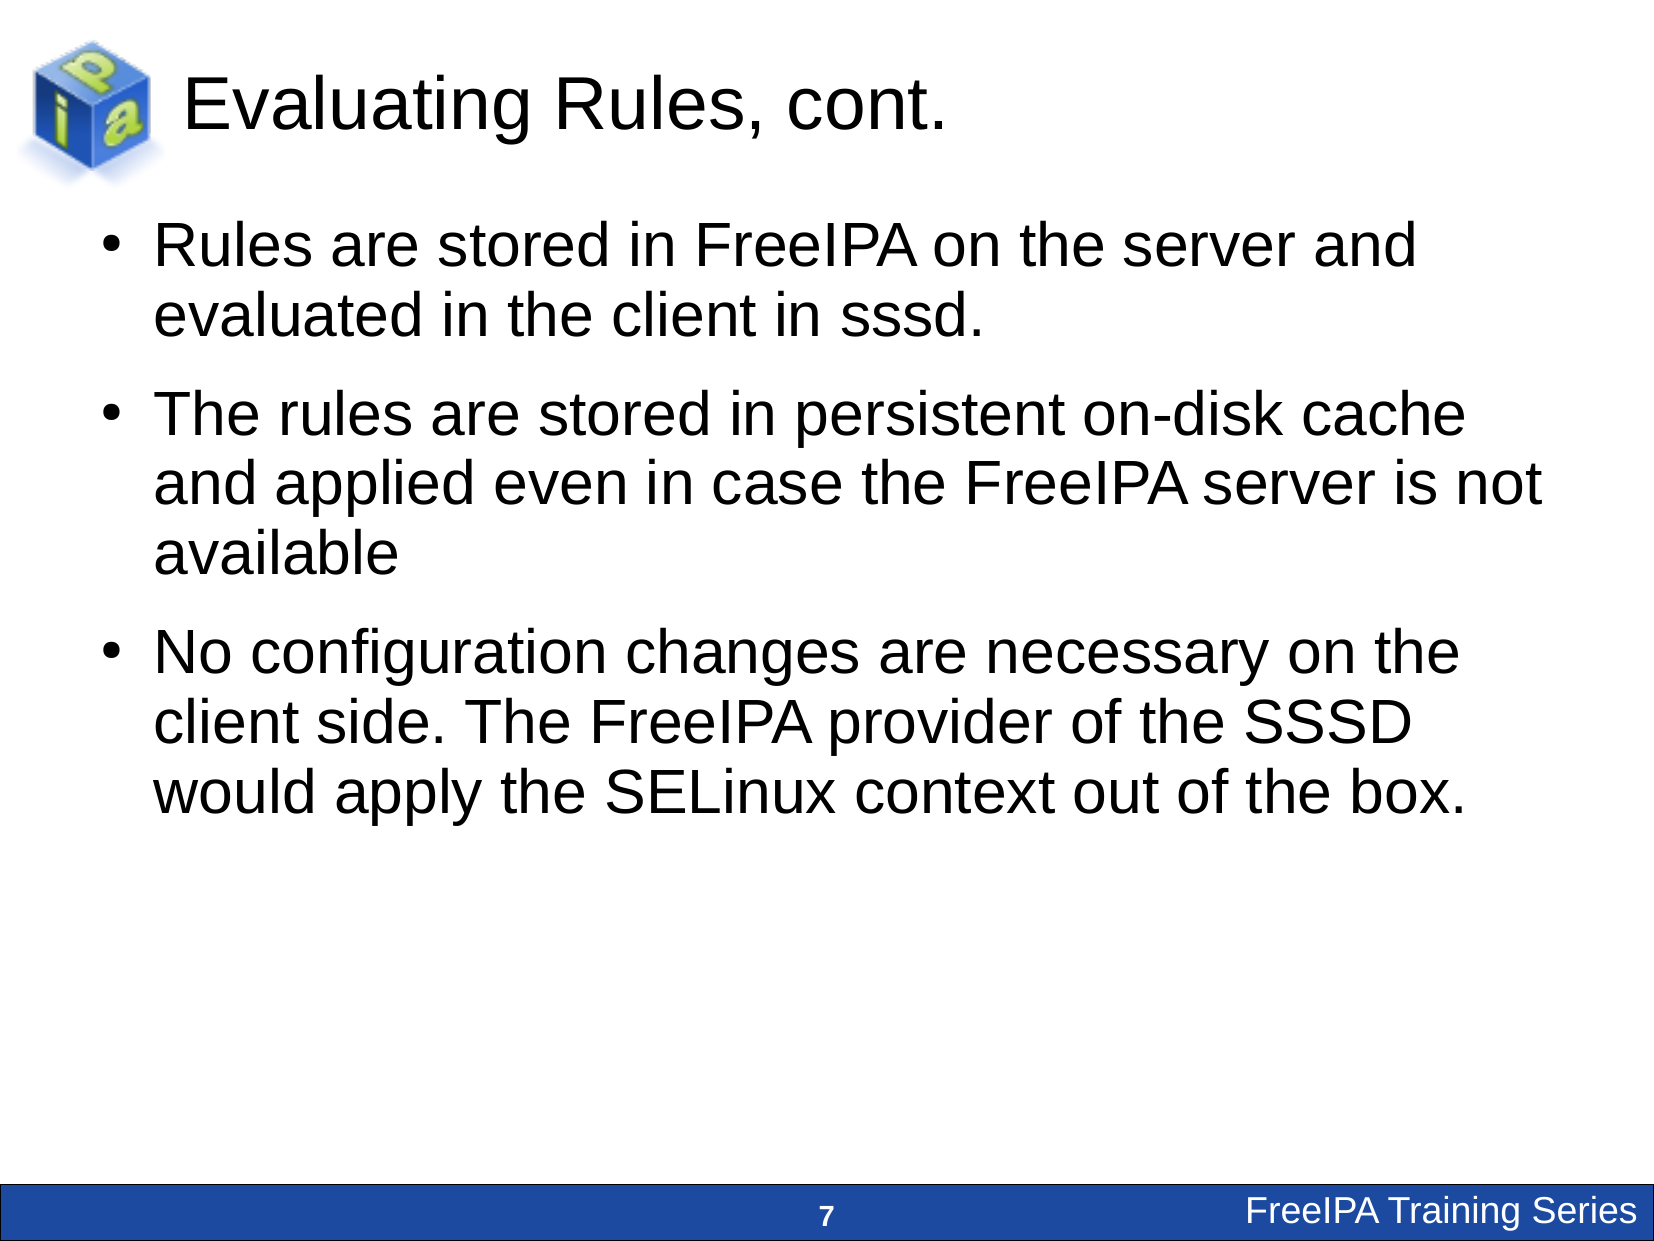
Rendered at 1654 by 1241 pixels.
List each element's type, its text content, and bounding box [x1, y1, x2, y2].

picture [17, 34, 165, 193]
list Rules are stored in FreeIPA on the server and evaluated in the client in sssd. The rules are stored in persistent on-disk cache and applied even in case the FreeIPA server is not available No configuration changes are necessary on the client side. The FreeIPA provider of the SSSD would apply the SELinux context out of the box. [82, 209, 1571, 930]
title Evaluating Rules, cont. [182, 31, 1579, 177]
